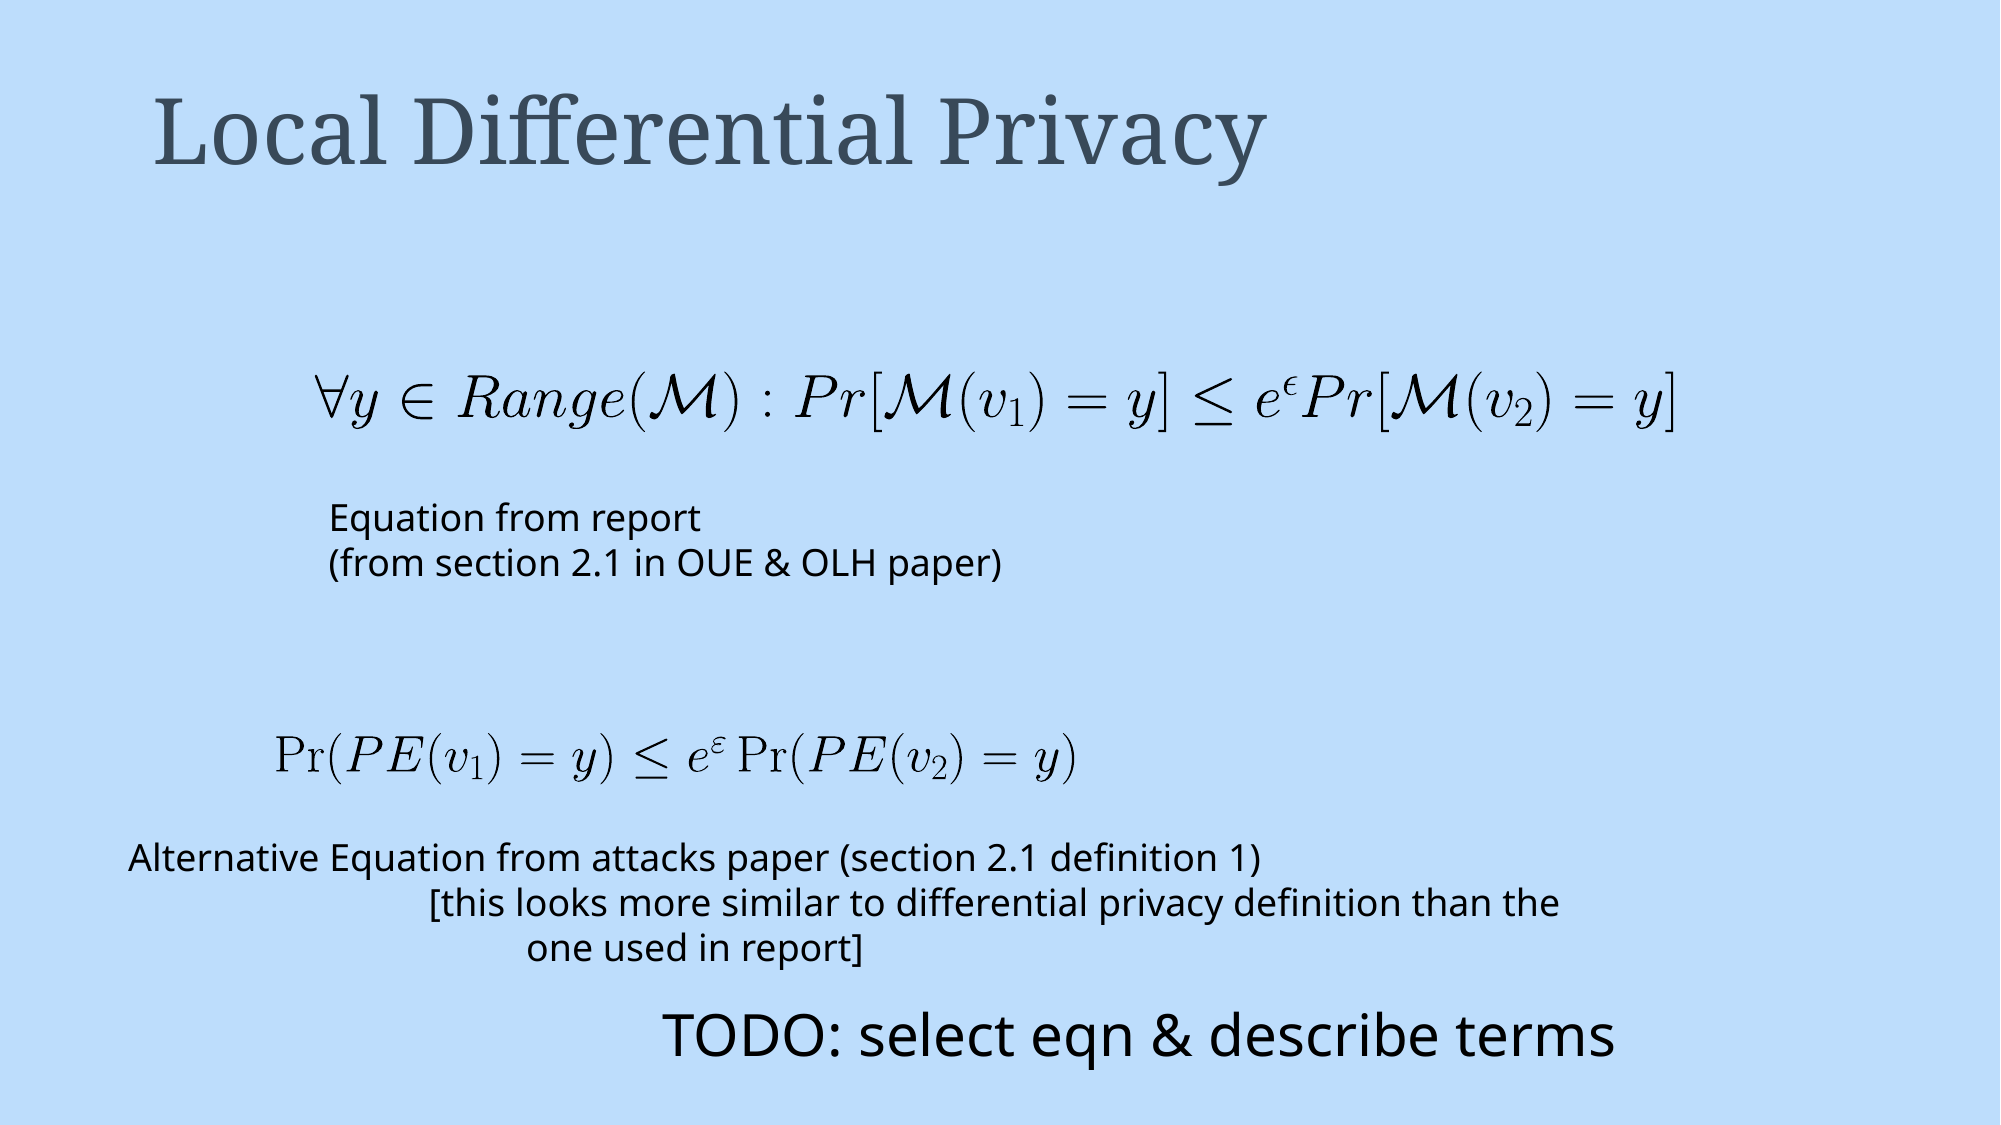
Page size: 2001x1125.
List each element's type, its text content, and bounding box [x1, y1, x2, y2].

picture [0, 595, 1434, 826]
title Local Differential Privacy [137, 59, 1863, 209]
text_box TODO: select eqn & describe terms​ ​​ ​ [647, 1012, 1648, 1125]
text_box Equation from report​ (from section 2.1 in OUE & OLH paper) [313, 486, 1314, 595]
text_box Alternative Equation from attacks paper (section 2.1 definition 1)​ [this looks more similar to differential privacy definition than the one used in report] [0, 826, 1618, 978]
picture [122, 209, 1879, 594]
